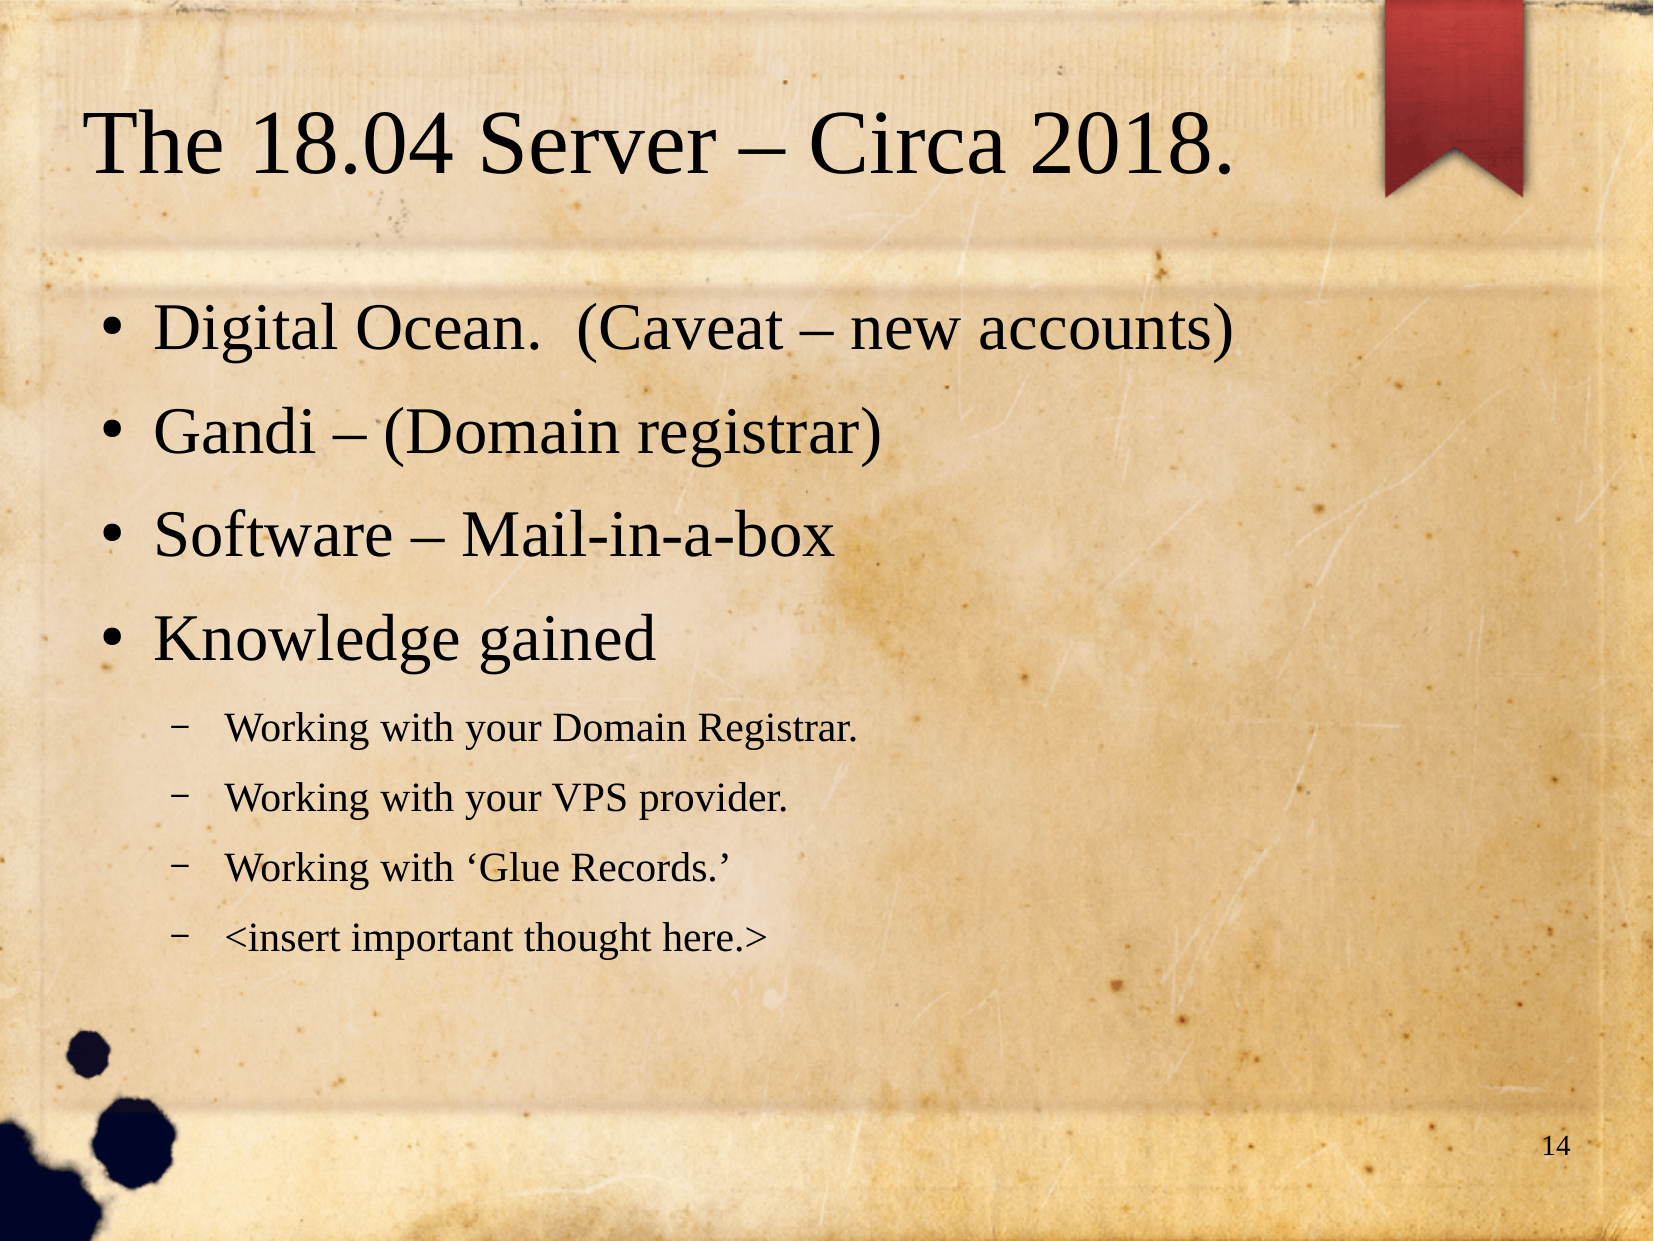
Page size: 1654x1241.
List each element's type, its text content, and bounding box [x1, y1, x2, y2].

title The 18.04 Server – Circa 2018. [82, 49, 1347, 237]
list Digital Ocean. (Caveat – new accounts) Gandi – (Domain registrar) Software – Mail-in-a-box Knowledge gained Working with your Domain Registrar. Working with your VPS provider. Working with ‘Glue Records.’ <insert important thought here.> [82, 290, 1538, 1010]
picture [0, 0, 1654, 1241]
